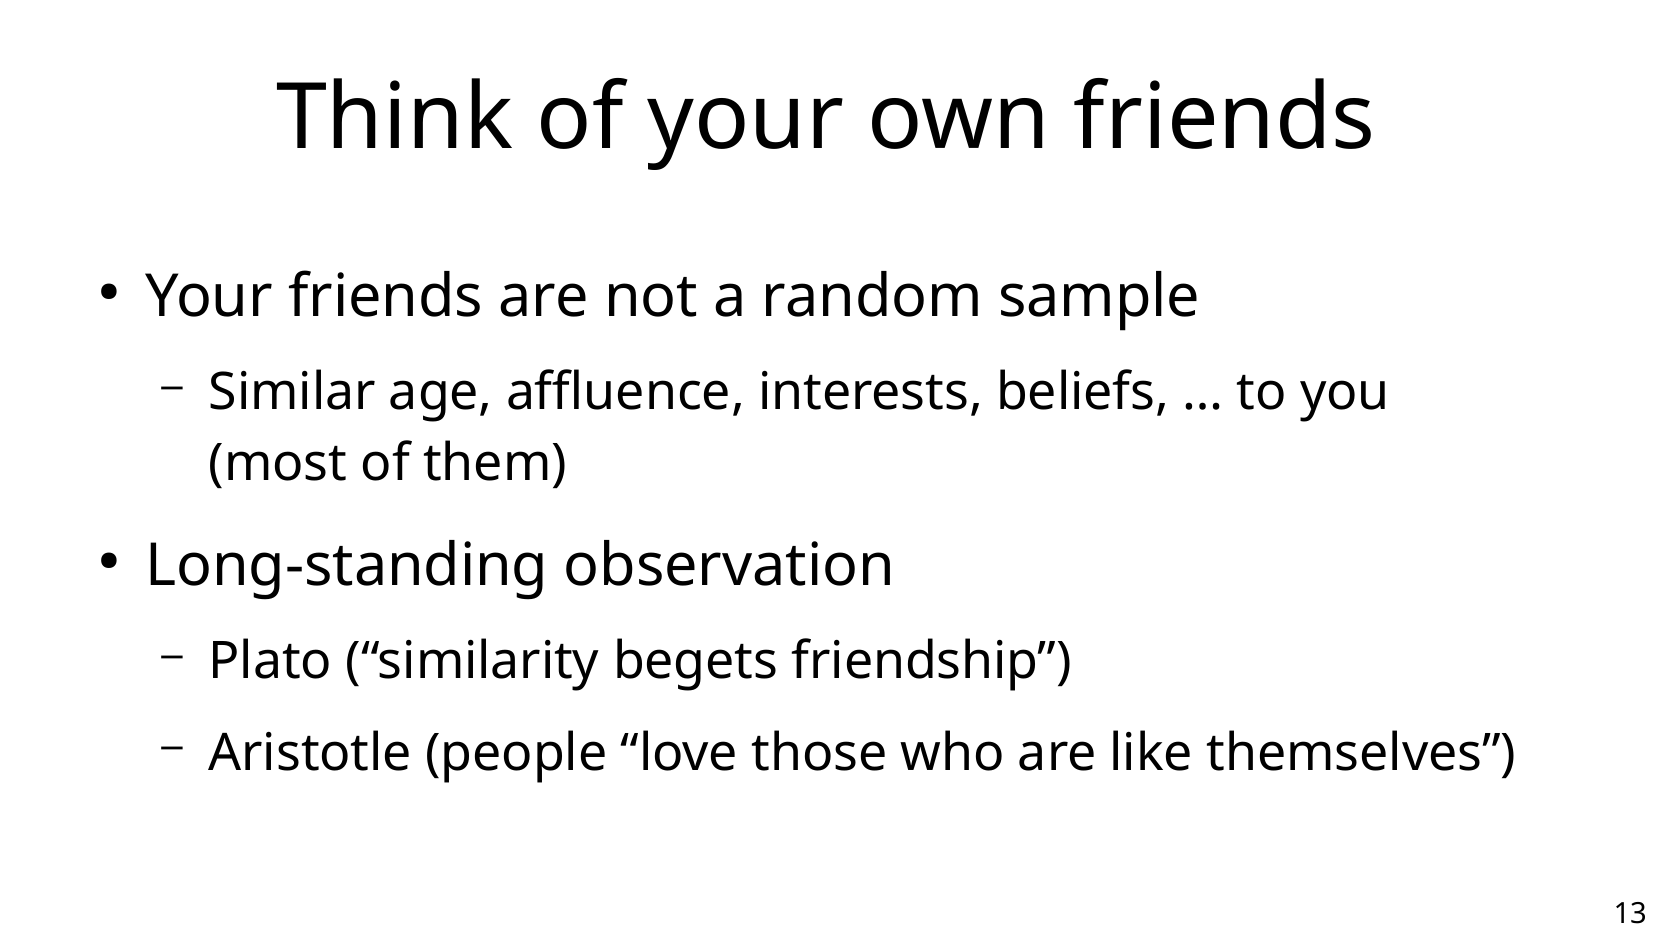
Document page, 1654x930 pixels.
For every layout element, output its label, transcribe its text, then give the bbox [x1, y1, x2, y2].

list Your friends are not a random sample Similar age, affluence, interests, beliefs, … to you (most of them) Long-standing observation Plato (“similarity begets friendship”) Aristotle (people “love those who are like themselves”) [82, 252, 1571, 793]
title Think of your own friends [82, 1, 1571, 225]
